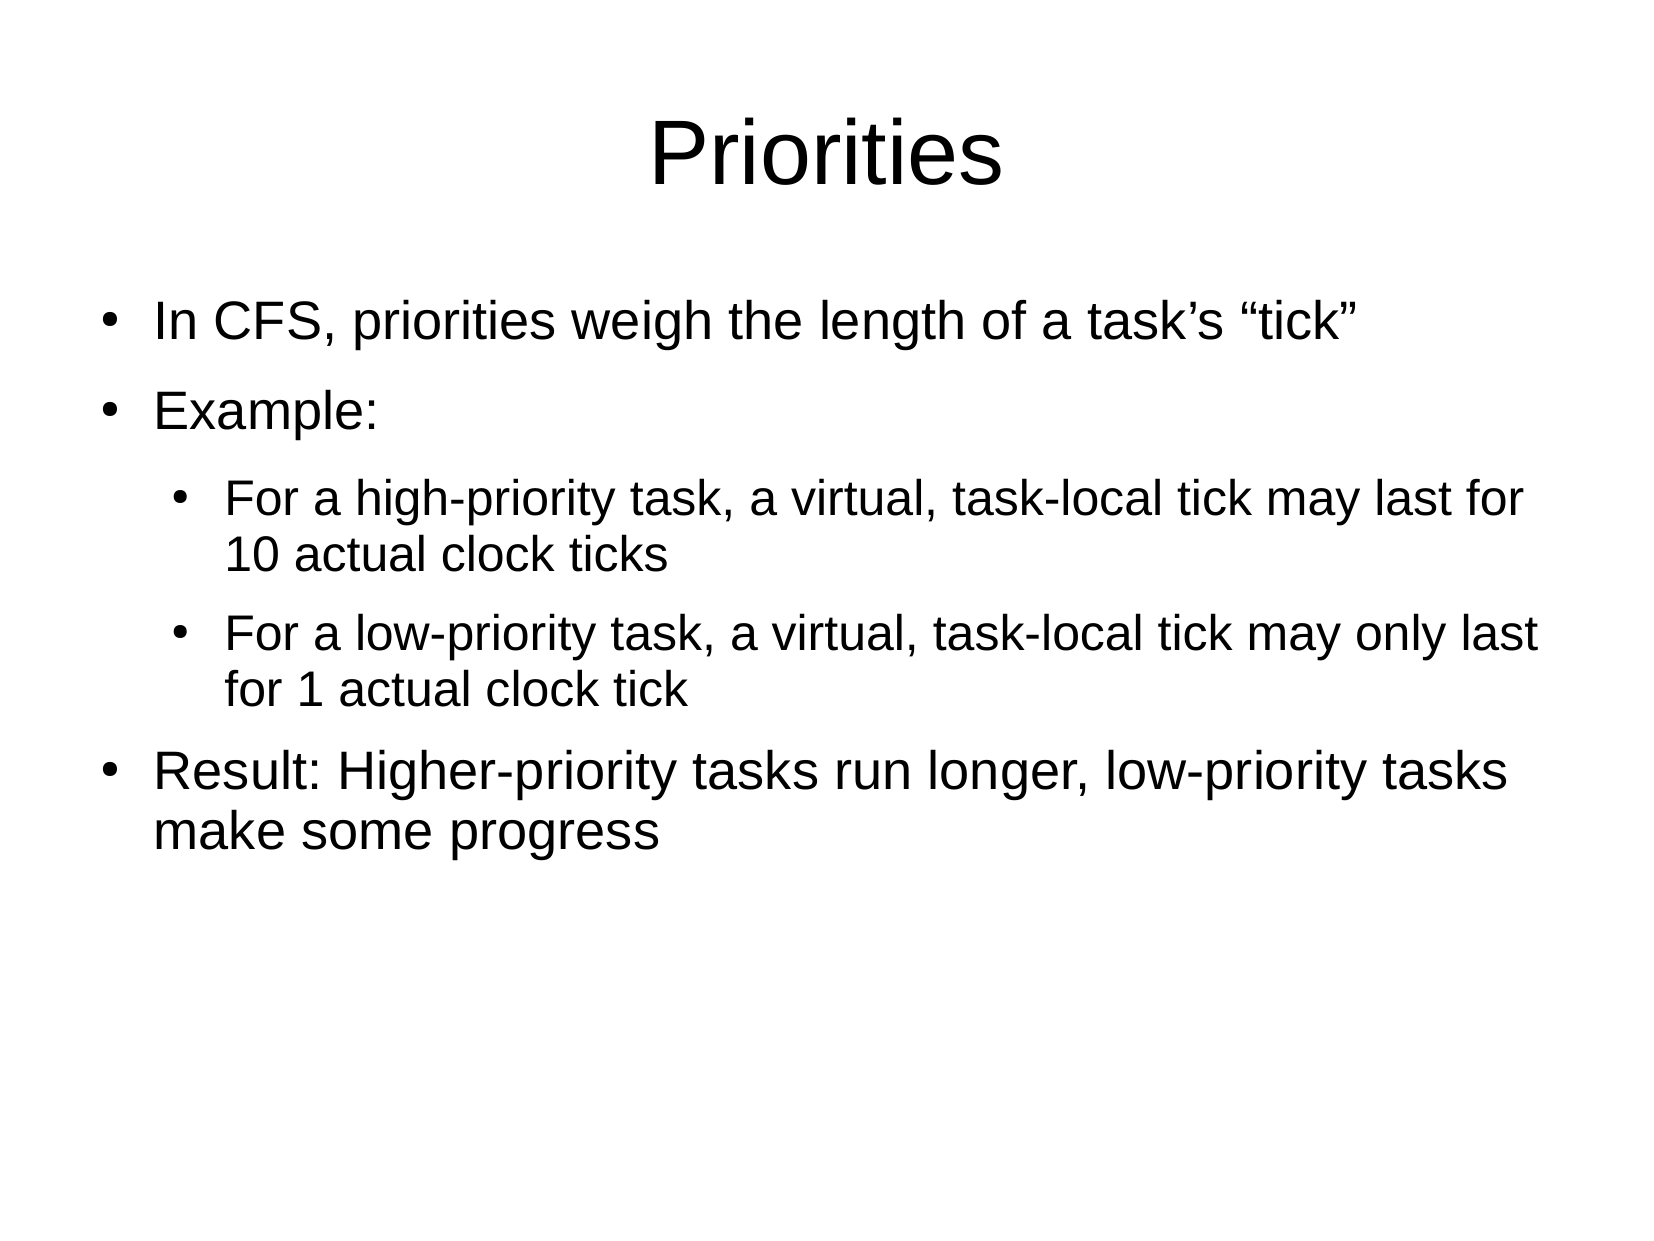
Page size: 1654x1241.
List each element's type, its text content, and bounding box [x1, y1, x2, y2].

list In CFS, priorities weigh the length of a task’s “tick” Example: For a high-priority task, a virtual, task-local tick may last for 10 actual clock ticks For a low-priority task, a virtual, task-local tick may only last for 1 actual clock tick Result: Higher-priority tasks run longer, low-priority tasks make some progress [82, 290, 1571, 1010]
title Priorities [82, 49, 1571, 257]
